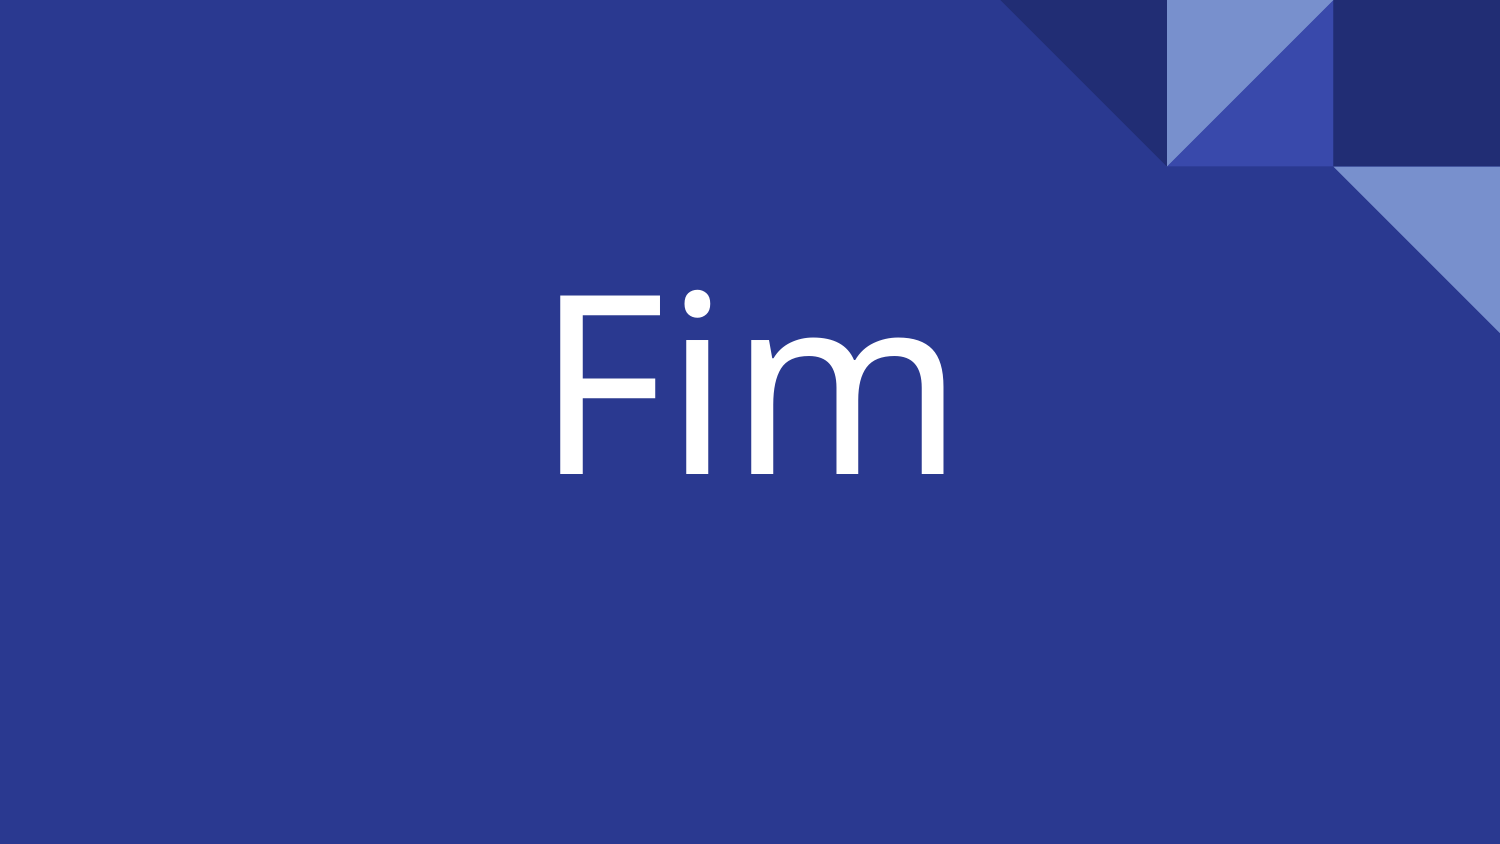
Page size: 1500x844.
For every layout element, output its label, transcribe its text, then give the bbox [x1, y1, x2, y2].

title Fim [51, 206, 1449, 540]
